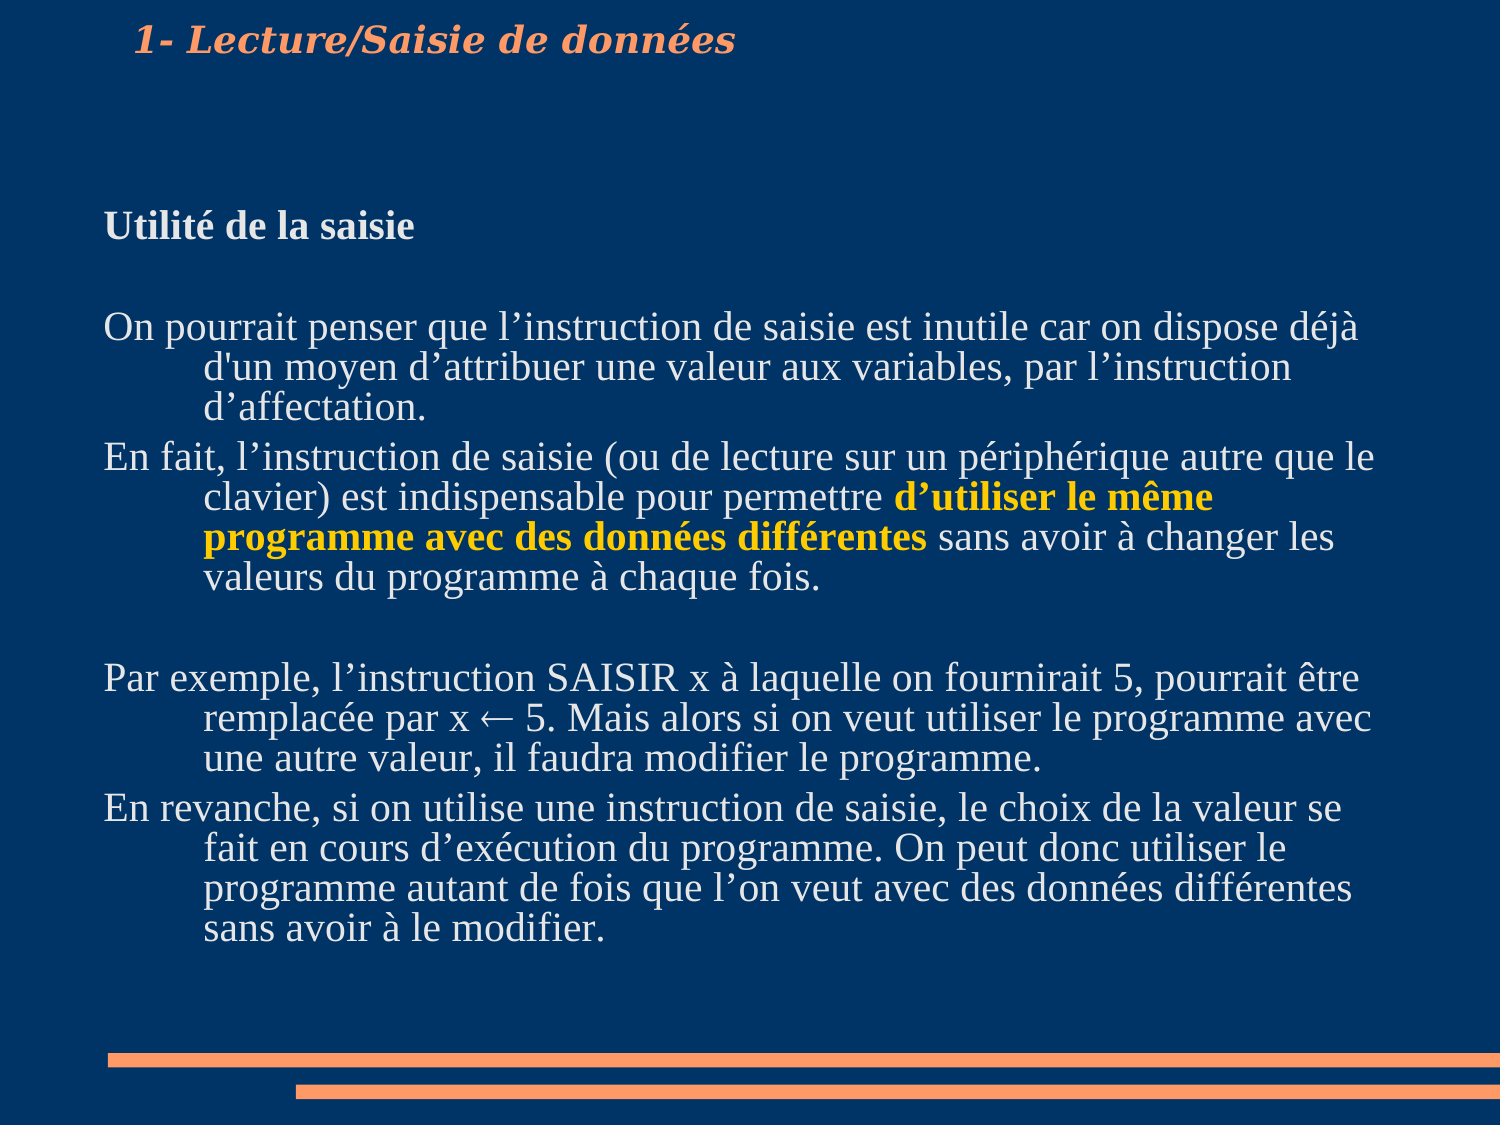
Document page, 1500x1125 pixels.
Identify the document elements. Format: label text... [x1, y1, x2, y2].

title 1- Lecture/Saisie de données [100, 0, 1376, 77]
list Utilité de la saisie On pourrait penser que l’instruction de saisie est inutile car on dispose déjà d'un moyen d’attribuer une valeur aux variables, par l’instruction d’affectation. En fait, l’instruction de saisie (ou de lecture sur un périphérique autre que le clavier) est indispensable pour permettre d’utiliser le même programme avec des données différentes sans avoir à changer les valeurs du programme à chaque fois. Par exemple, l’instruction SAISIR x à laquelle on fournirait 5, pourrait être remplacée par x ¬ 5. Mais alors si on veut utiliser le programme avec une autre valeur, il faudra modifier le programme. En revanche, si on utilise une instruction de saisie, le choix de la valeur se fait en cours d’exécution du programme. On peut donc utiliser le programme autant de fois que l’on veut avec des données différentes sans avoir à le modifier. [88, 200, 1424, 1000]
